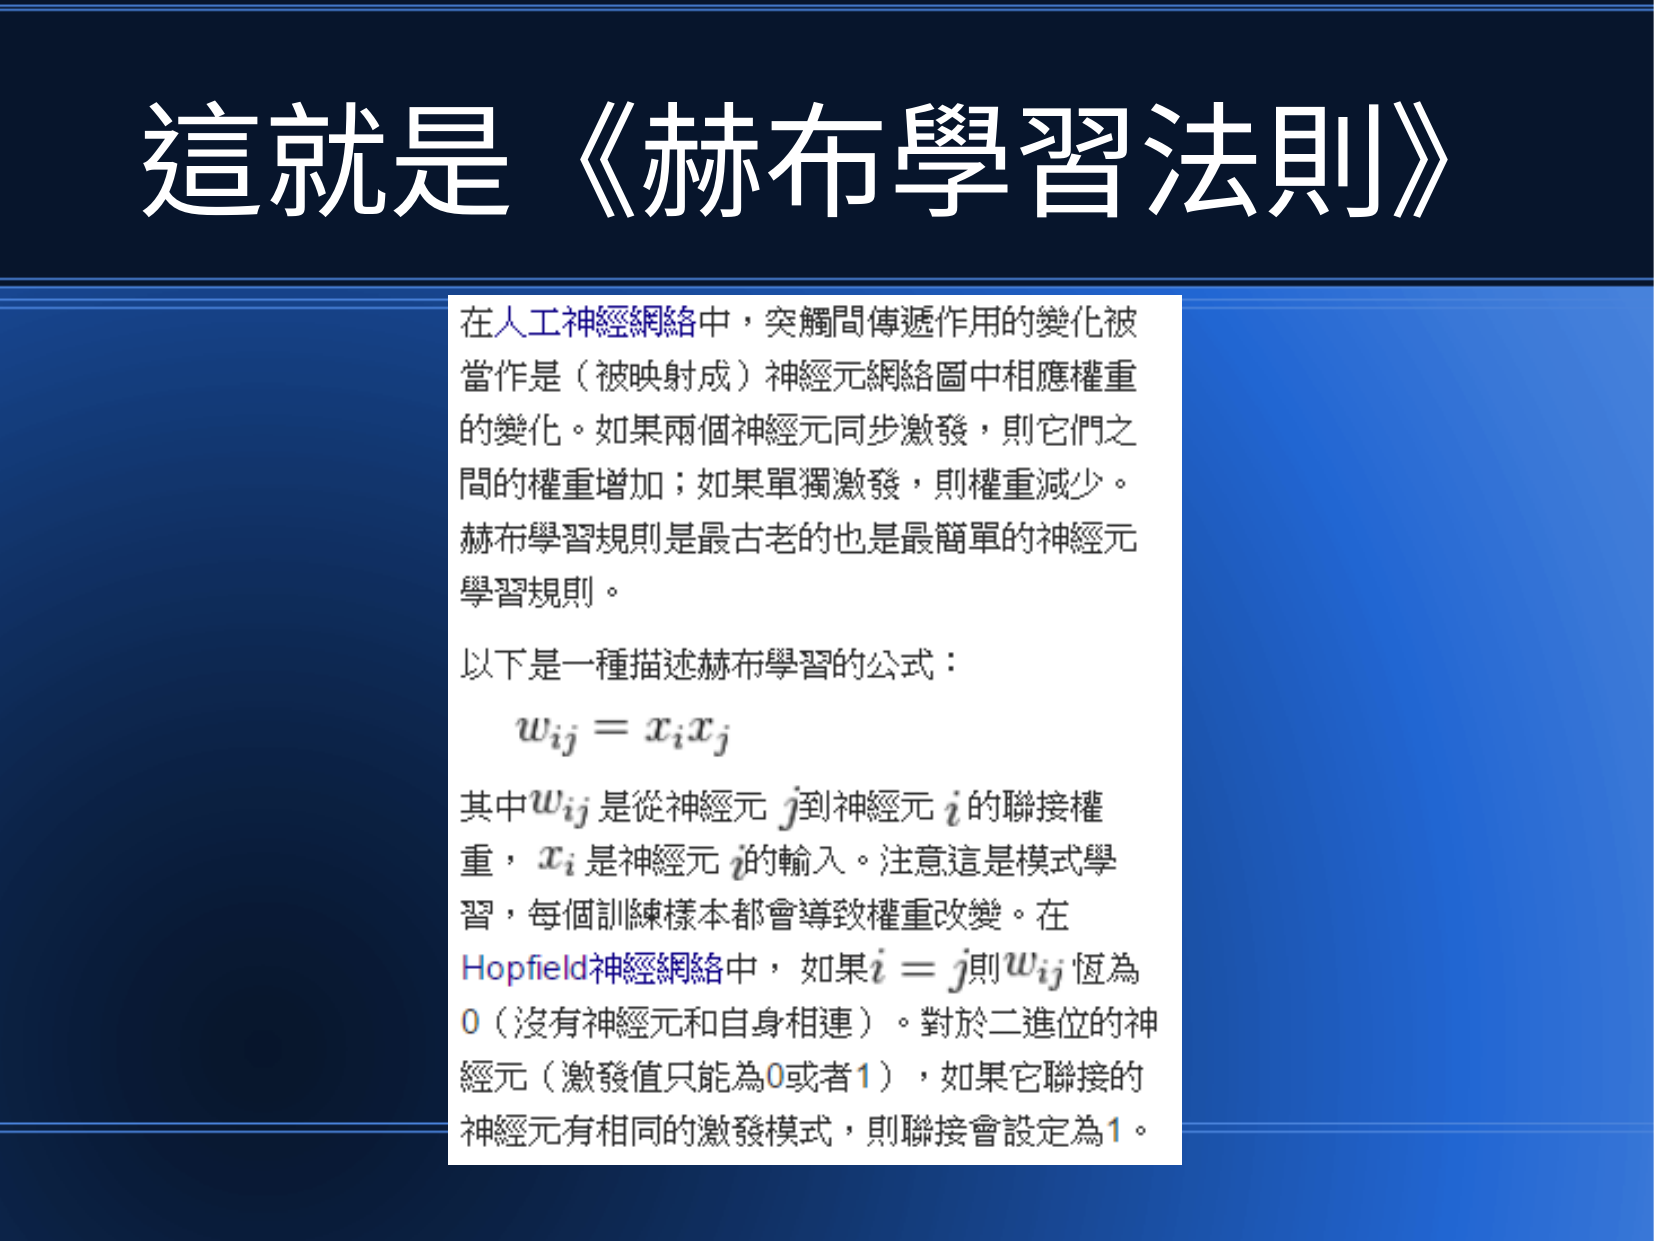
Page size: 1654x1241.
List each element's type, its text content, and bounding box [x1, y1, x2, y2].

title 這就是《赫布學習法則》 [82, 49, 1571, 257]
picture [0, 0, 1654, 1241]
